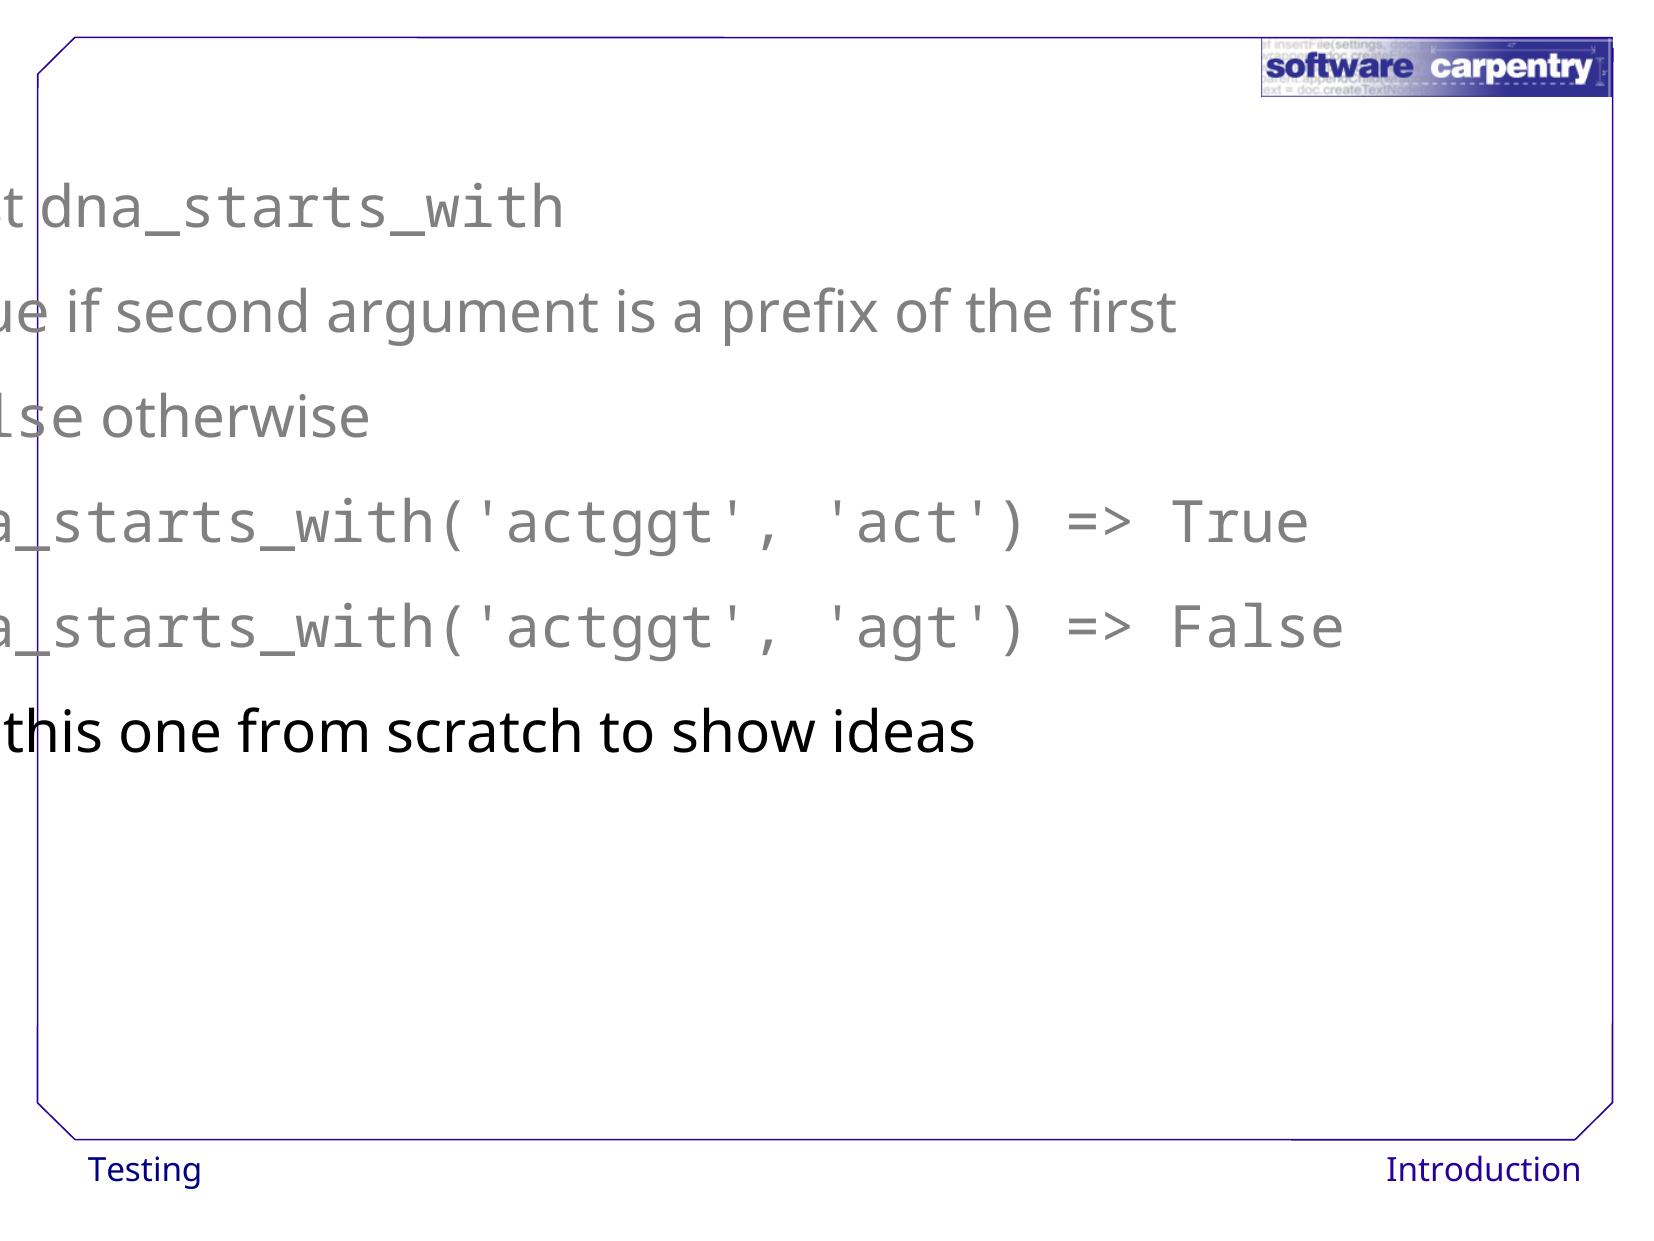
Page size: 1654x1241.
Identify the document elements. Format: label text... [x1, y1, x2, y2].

text_box Test dna_starts_with True if second argument is a prefix of the first False otherwise dna_starts_with('actggt', 'act') => True dna_starts_with('actggt', 'agt') => False Do this one from scratch to show ideas [0, 126, 1511, 772]
picture [1261, 39, 1613, 97]
